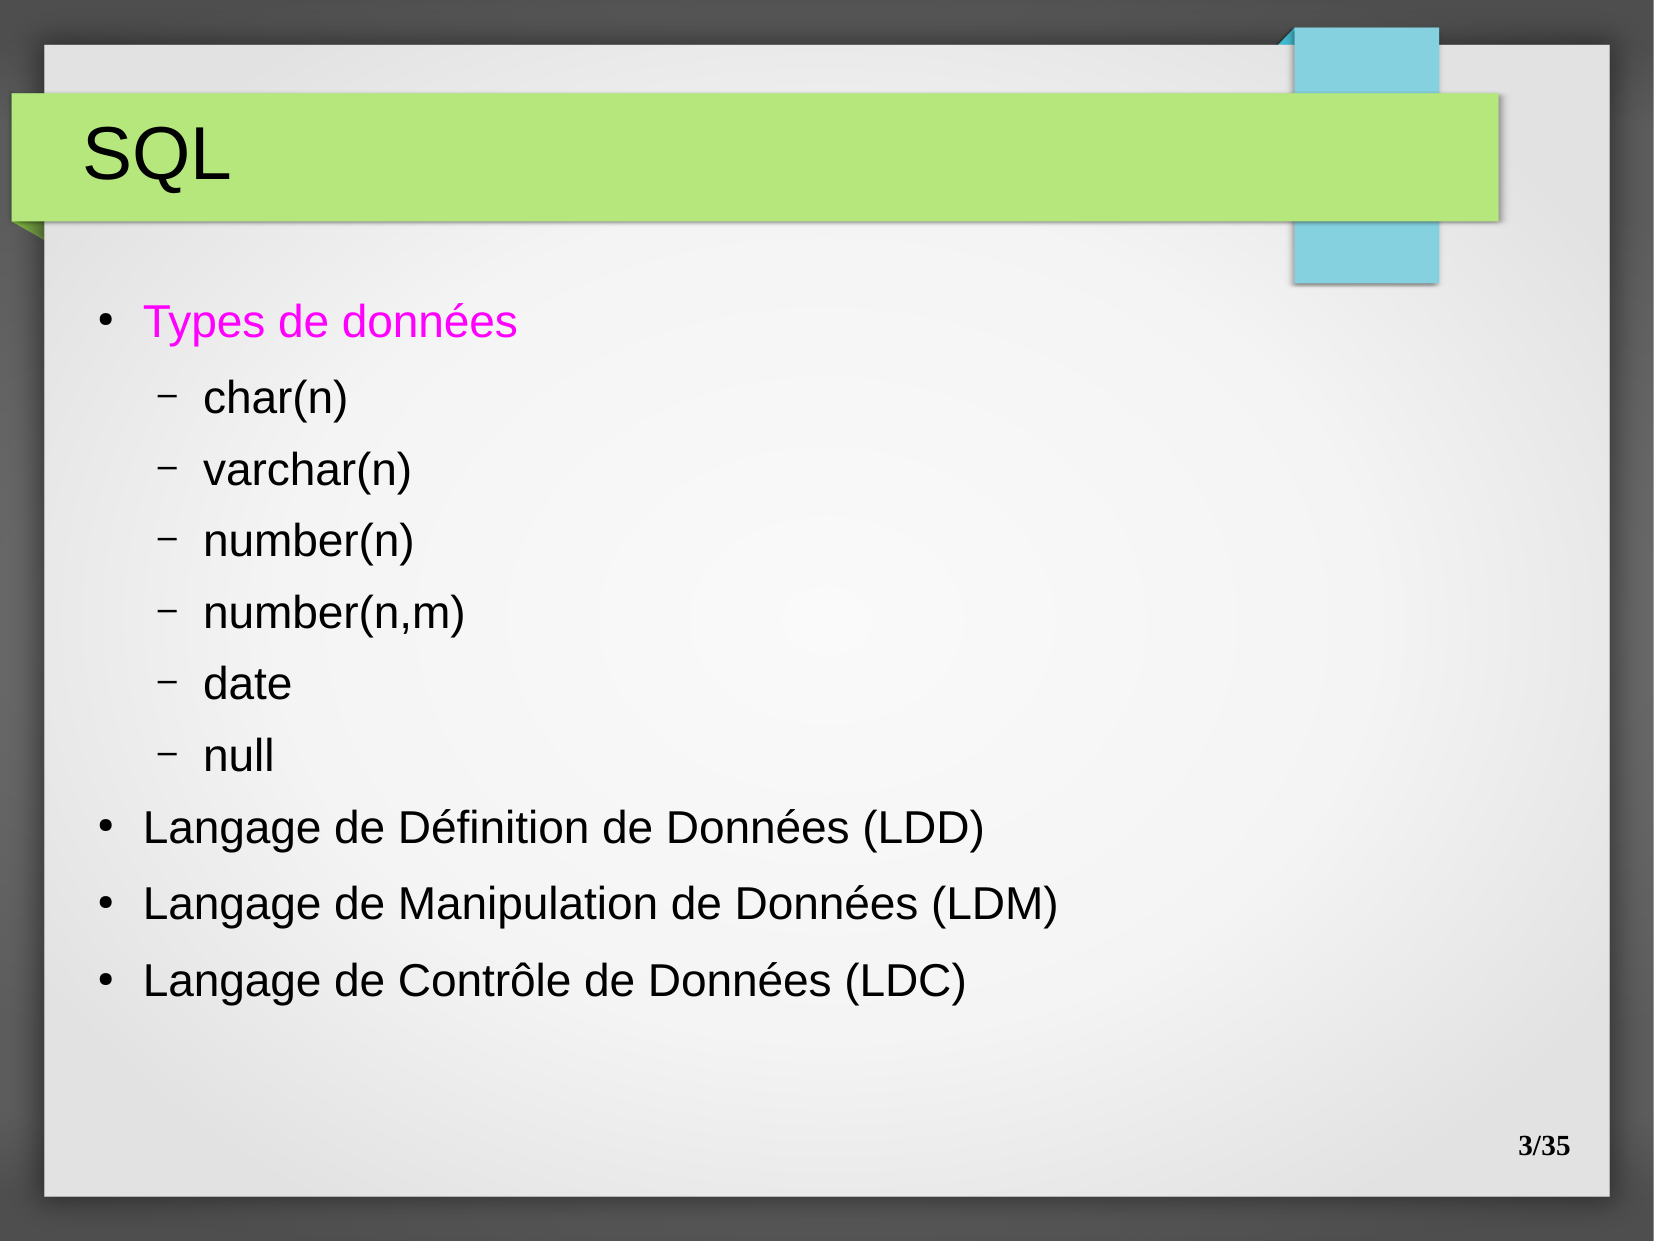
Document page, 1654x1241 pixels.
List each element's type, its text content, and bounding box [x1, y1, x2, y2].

picture [0, 0, 1654, 1241]
list Types de données char(n) varchar(n) number(n) number(n,m) date null Langage de Définition de Données (LDD) Langage de Manipulation de Données (LDM) Langage de Contrôle de Données (LDC) [82, 295, 1571, 1015]
title SQL [82, 94, 1264, 213]
